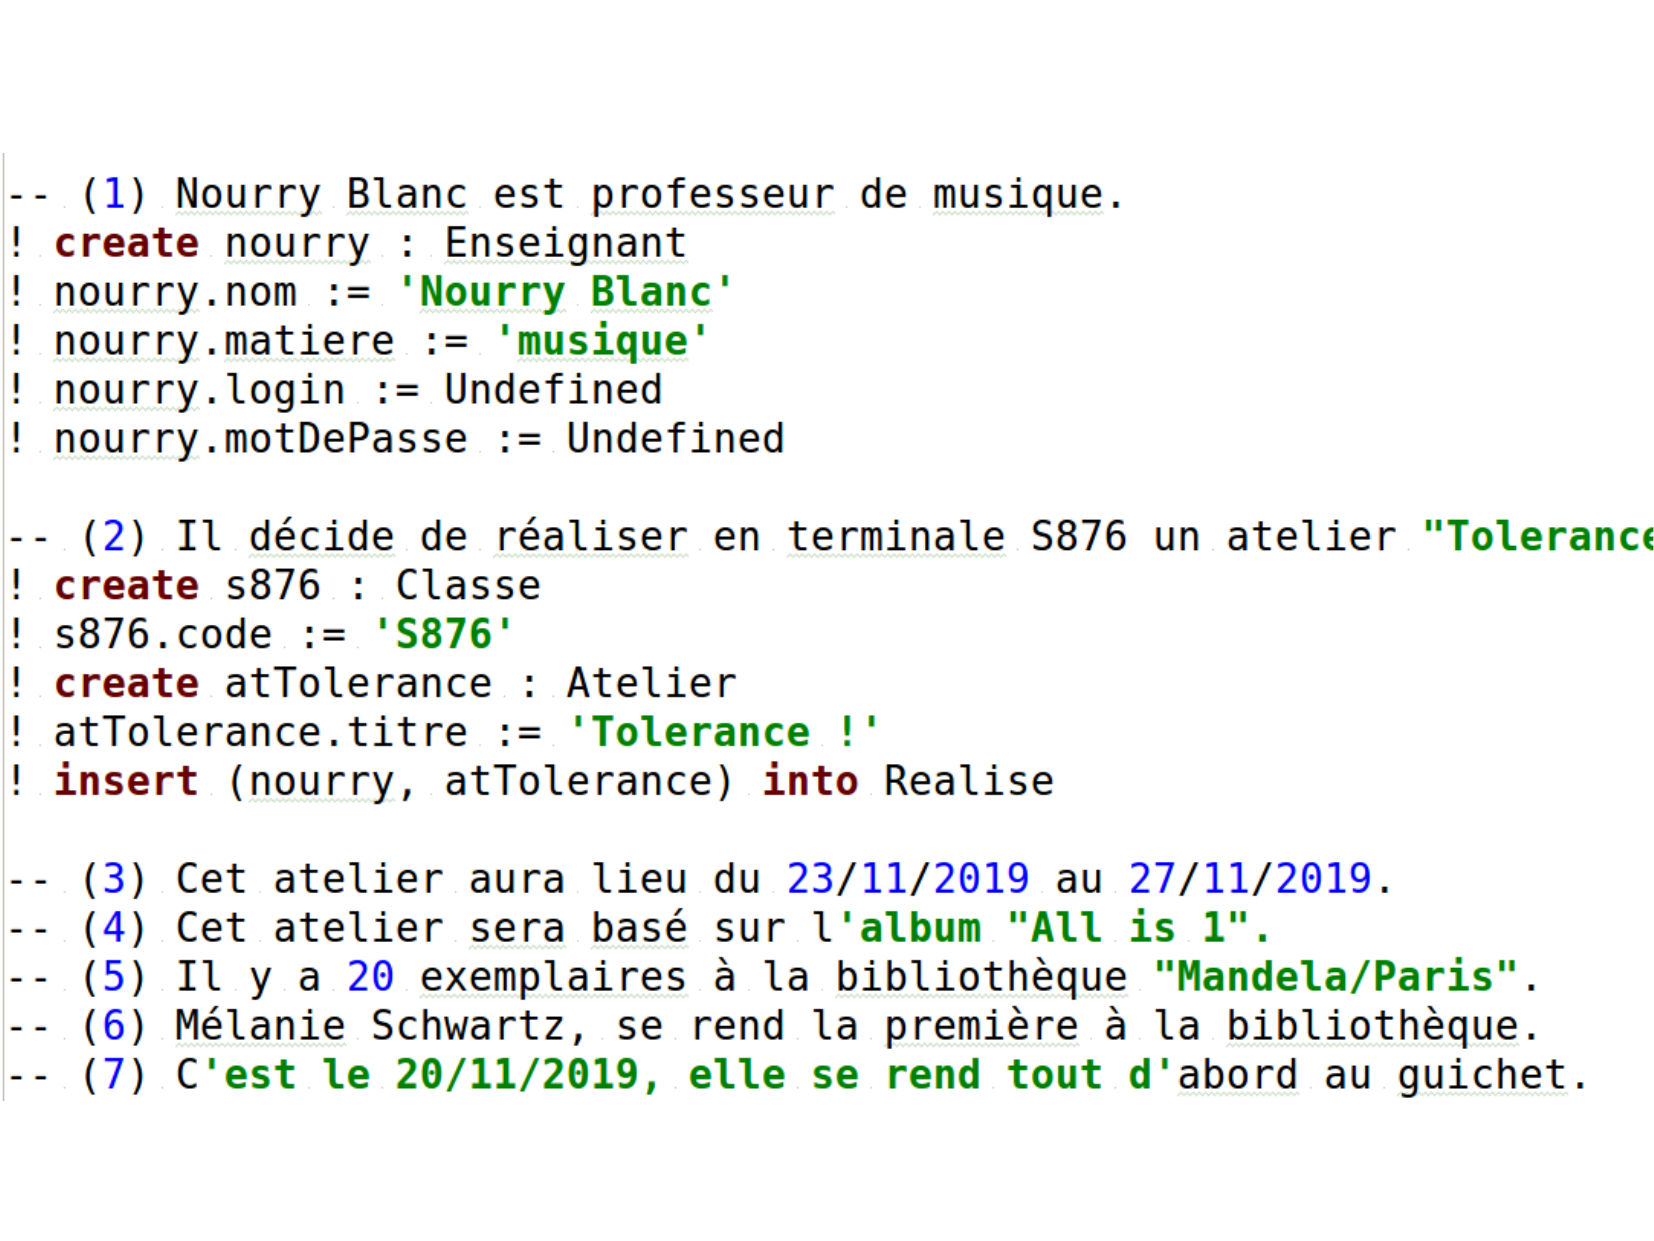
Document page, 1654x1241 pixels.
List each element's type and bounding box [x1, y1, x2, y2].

picture [0, 153, 1654, 1101]
